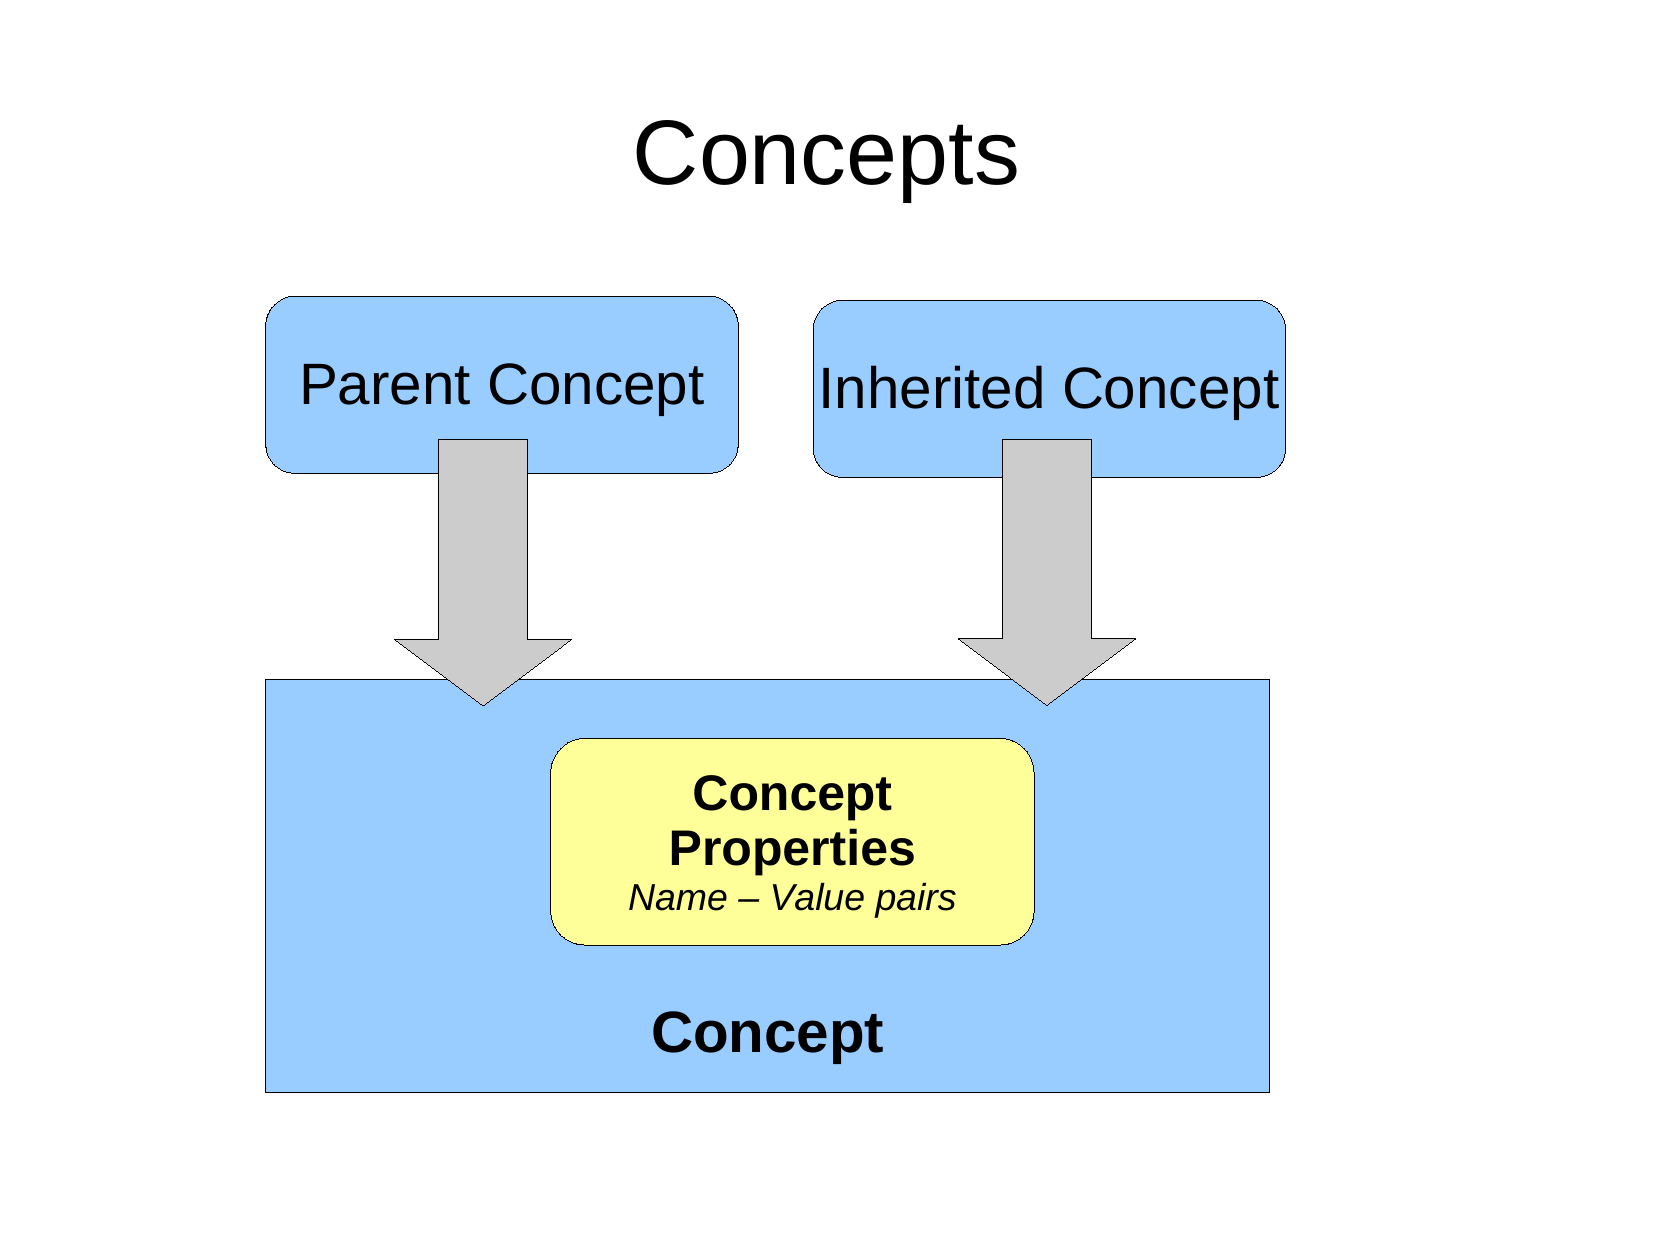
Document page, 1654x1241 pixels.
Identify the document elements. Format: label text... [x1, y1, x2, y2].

text_box [958, 439, 1136, 706]
text_box Concept Properties Name – Value pairs [550, 738, 1035, 946]
title Concepts [82, 49, 1571, 257]
text_box Concept [265, 679, 1270, 1093]
text_box Inherited Concept [813, 300, 1286, 478]
text_box [394, 439, 572, 706]
text_box Parent Concept [265, 296, 739, 474]
